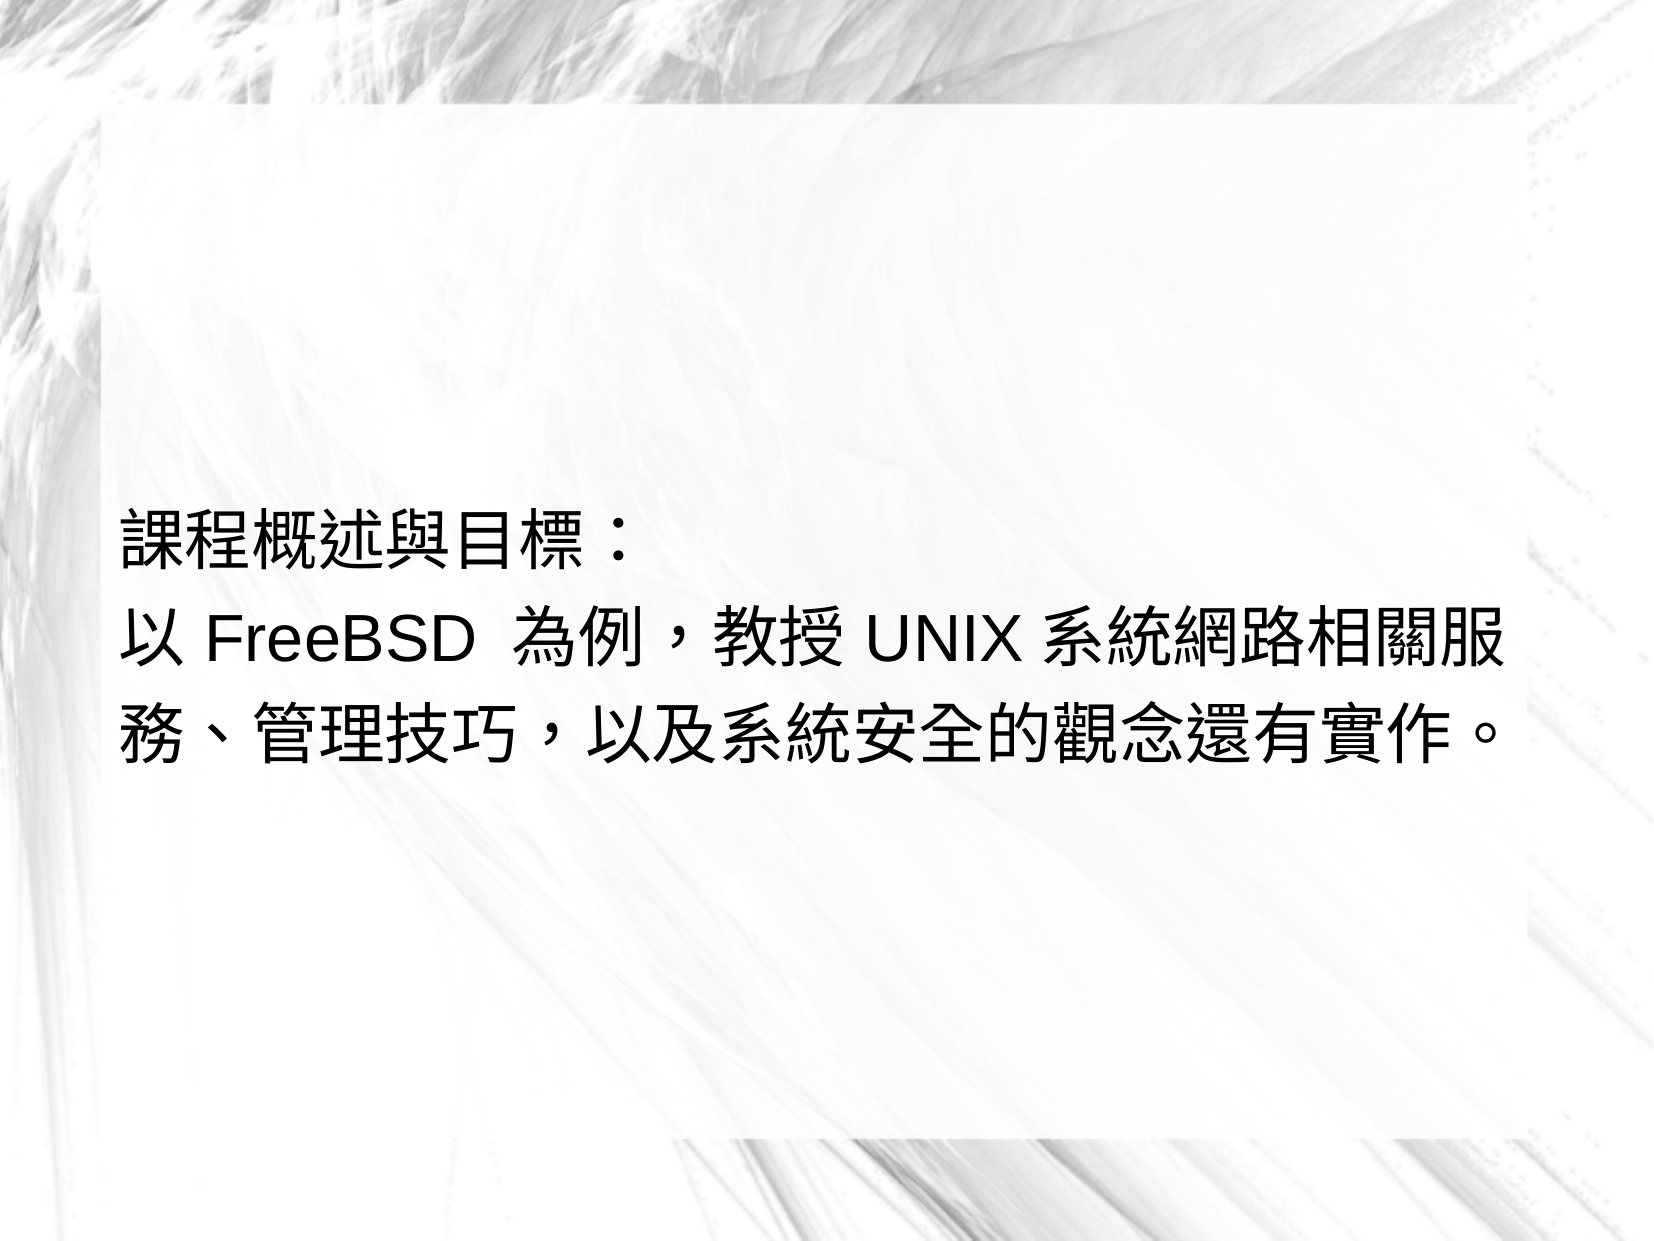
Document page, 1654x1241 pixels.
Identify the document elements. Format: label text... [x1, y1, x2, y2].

subtitle 課程概述與目標： 以FreeBSD 為例，教授UNIX系統網路相關服務、管理技巧，以及系統安全的觀念還有實作。 [118, 327, 1571, 938]
picture [0, 0, 1654, 1241]
